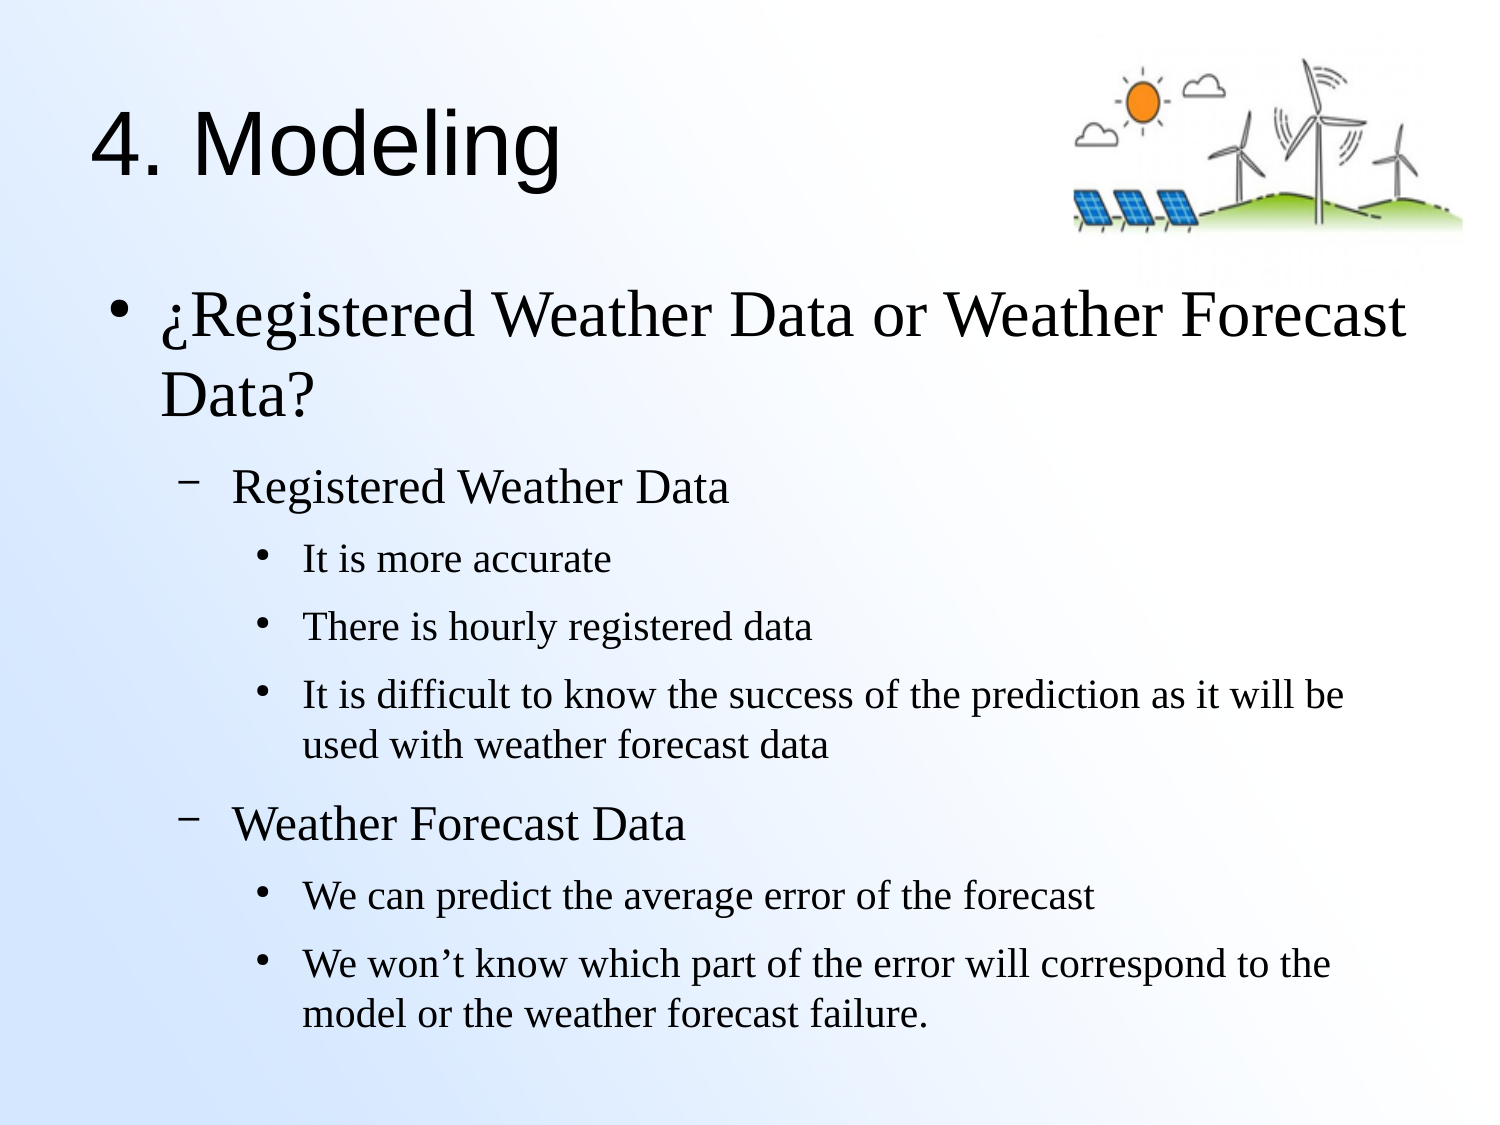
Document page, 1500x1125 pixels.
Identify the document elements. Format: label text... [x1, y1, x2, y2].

title 4. Modeling [75, 45, 1425, 233]
picture [0, 0, 1500, 1125]
list ¿Registered Weather Data or Weather Forecast Data? Registered Weather Data It is more accurate There is hourly registered data It is difficult to know the success of the prediction as it will be used with weather forecast data Weather Forecast Data We can predict the average error of the forecast We won’t know which part of the error will correspond to the model or the weather forecast failure. [75, 262, 1425, 1005]
